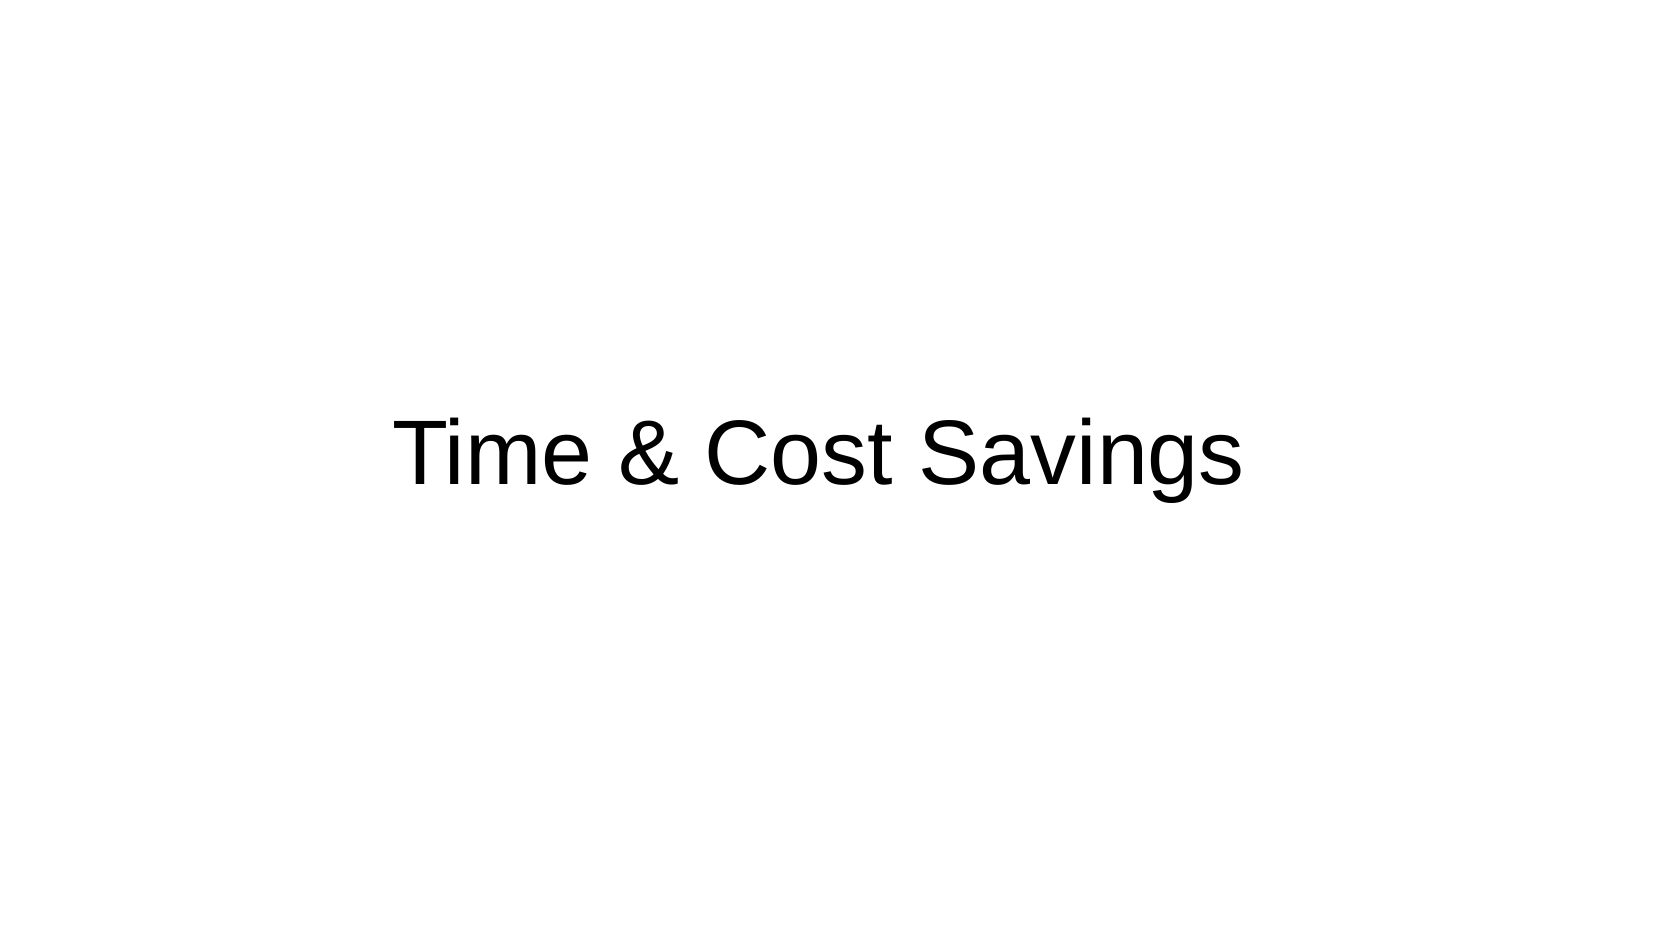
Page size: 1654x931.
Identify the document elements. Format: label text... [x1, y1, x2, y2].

title Time & Cost Savings [75, 375, 1564, 531]
